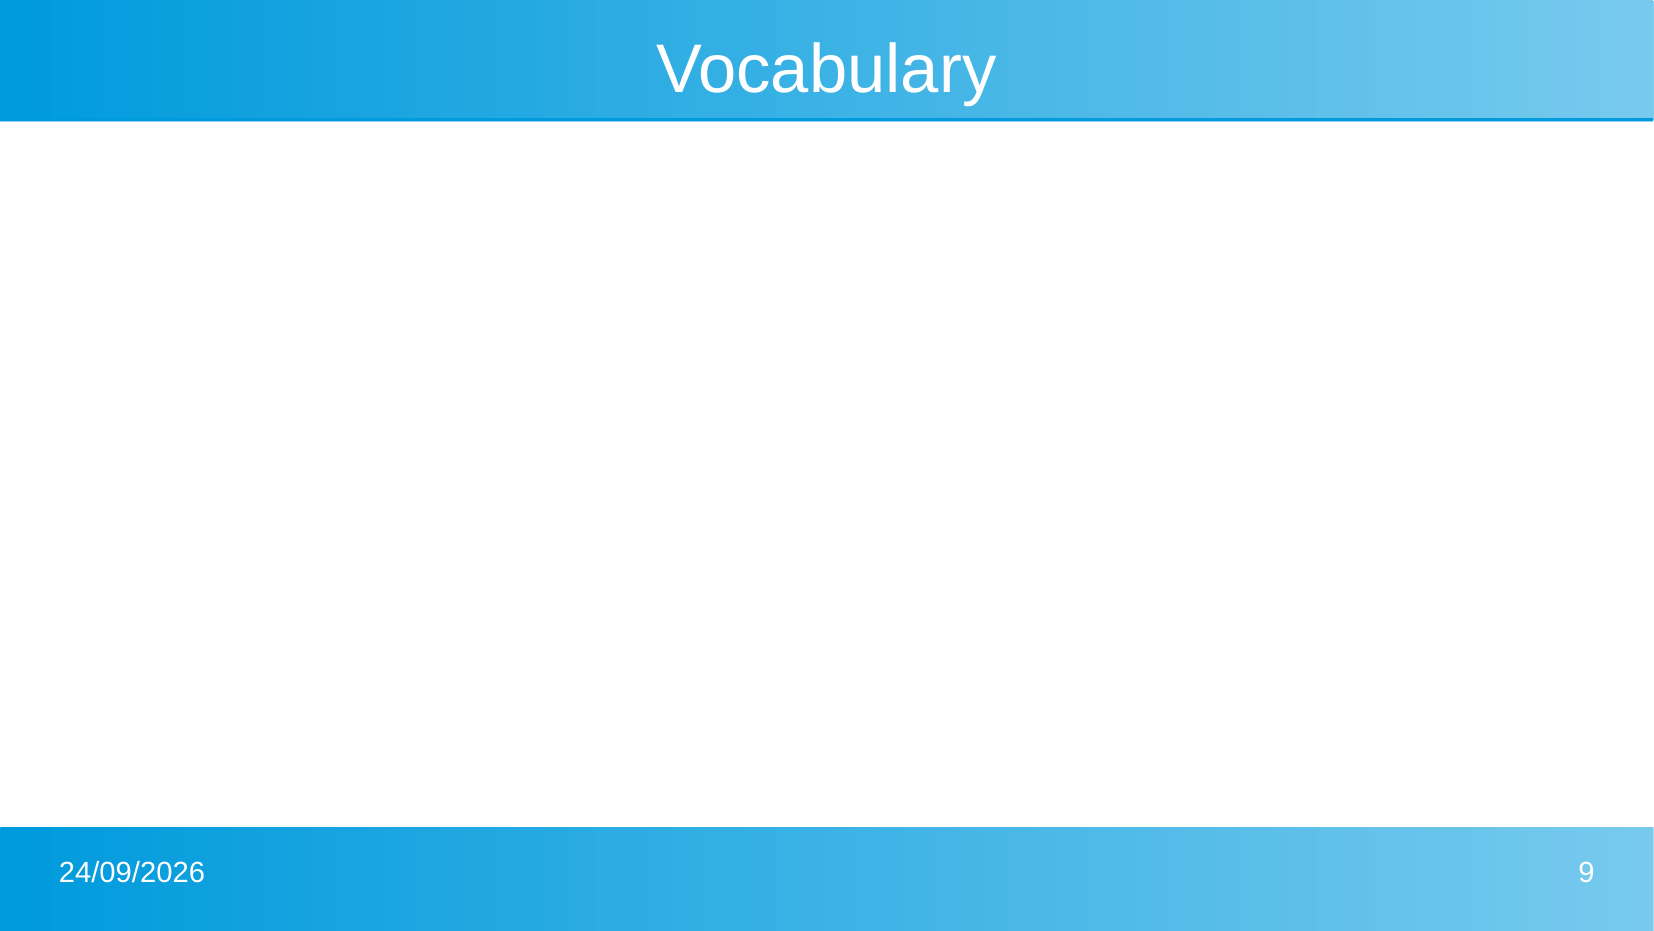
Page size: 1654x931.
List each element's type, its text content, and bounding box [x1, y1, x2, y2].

title Vocabulary [59, 29, 1595, 108]
